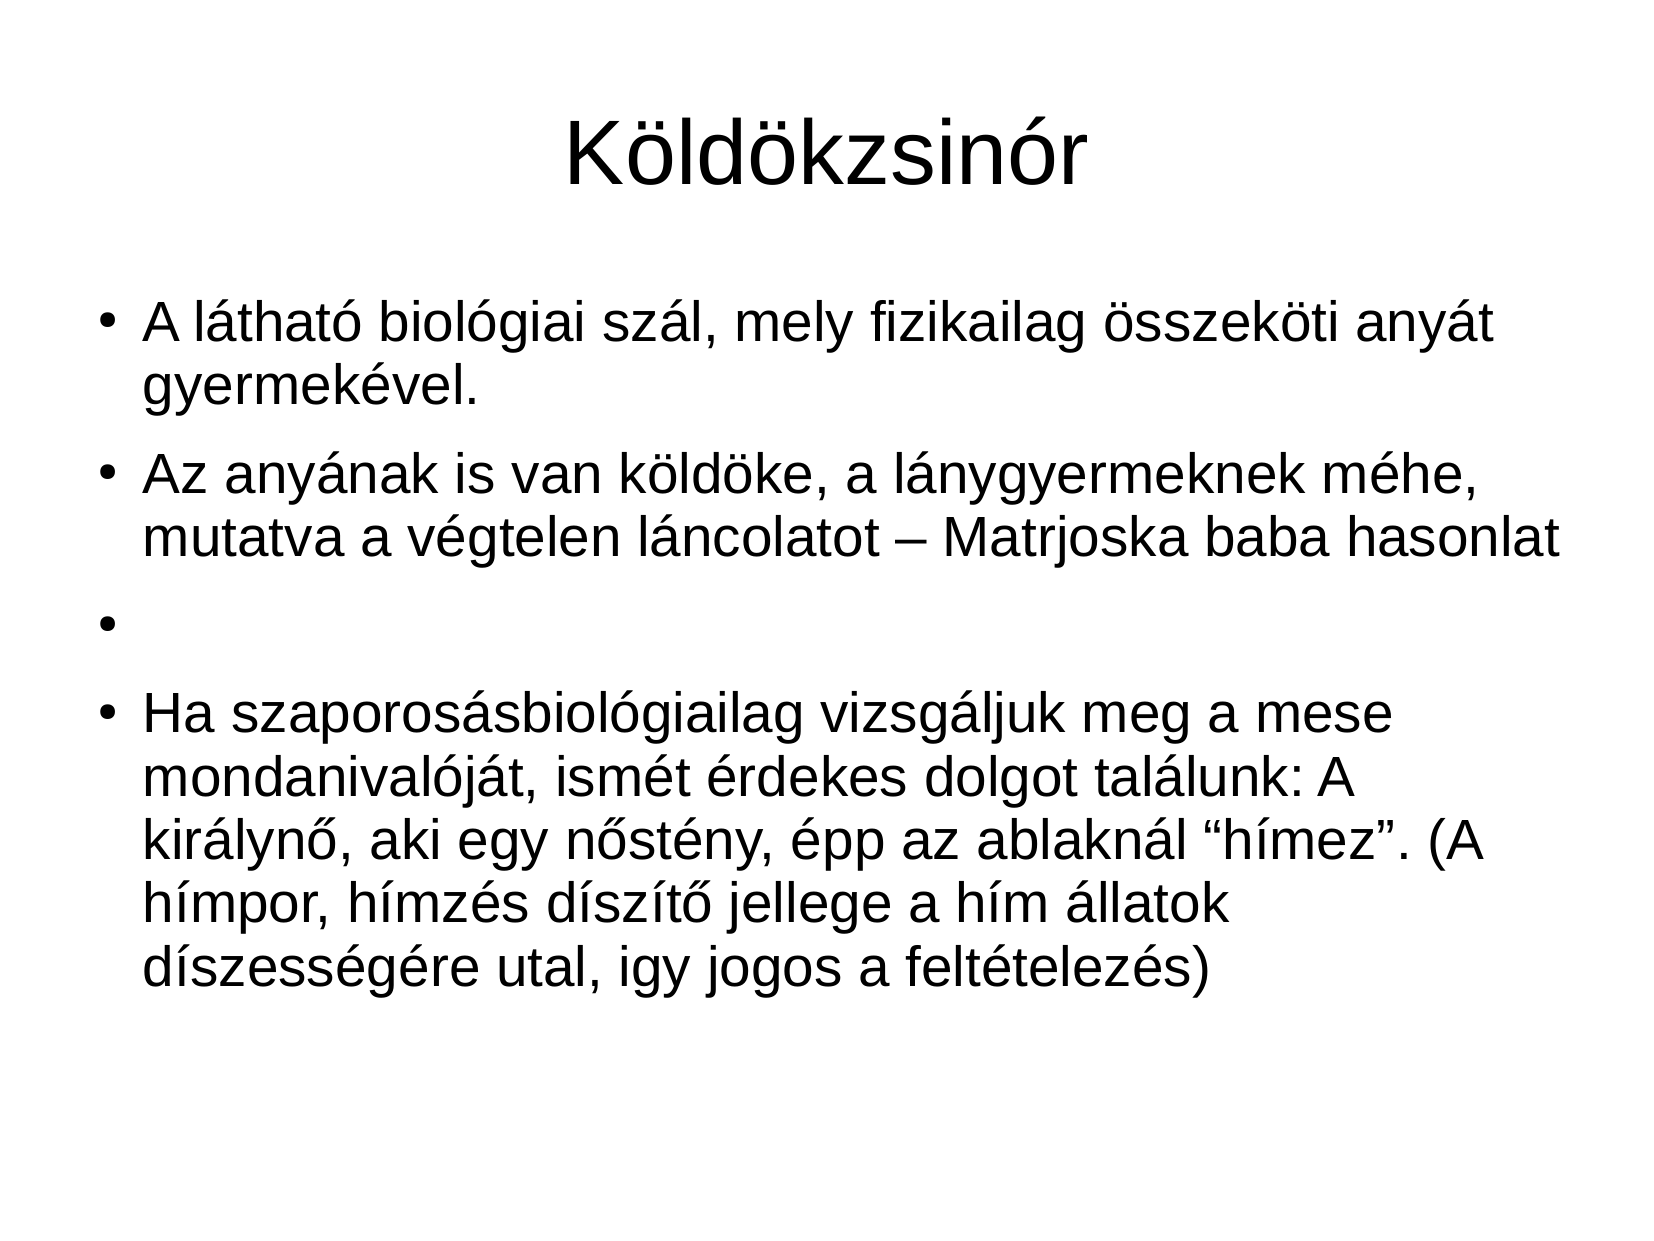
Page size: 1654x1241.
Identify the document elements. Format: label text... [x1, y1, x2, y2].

title Köldökzsinór [82, 49, 1571, 257]
list A látható biológiai szál, mely fizikailag összeköti anyát gyermekével. Az anyának is van köldöke, a lánygyermeknek méhe, mutatva a végtelen láncolatot – Matrjoska baba hasonlat Ha szaporosásbiológiailag vizsgáljuk meg a mese mondanivalóját, ismét érdekes dolgot találunk: A királynő, aki egy nőstény, épp az ablaknál “hímez”. (A hímpor, hímzés díszítő jellege a hím állatok díszességére utal, igy jogos a feltételezés) [82, 290, 1571, 1010]
